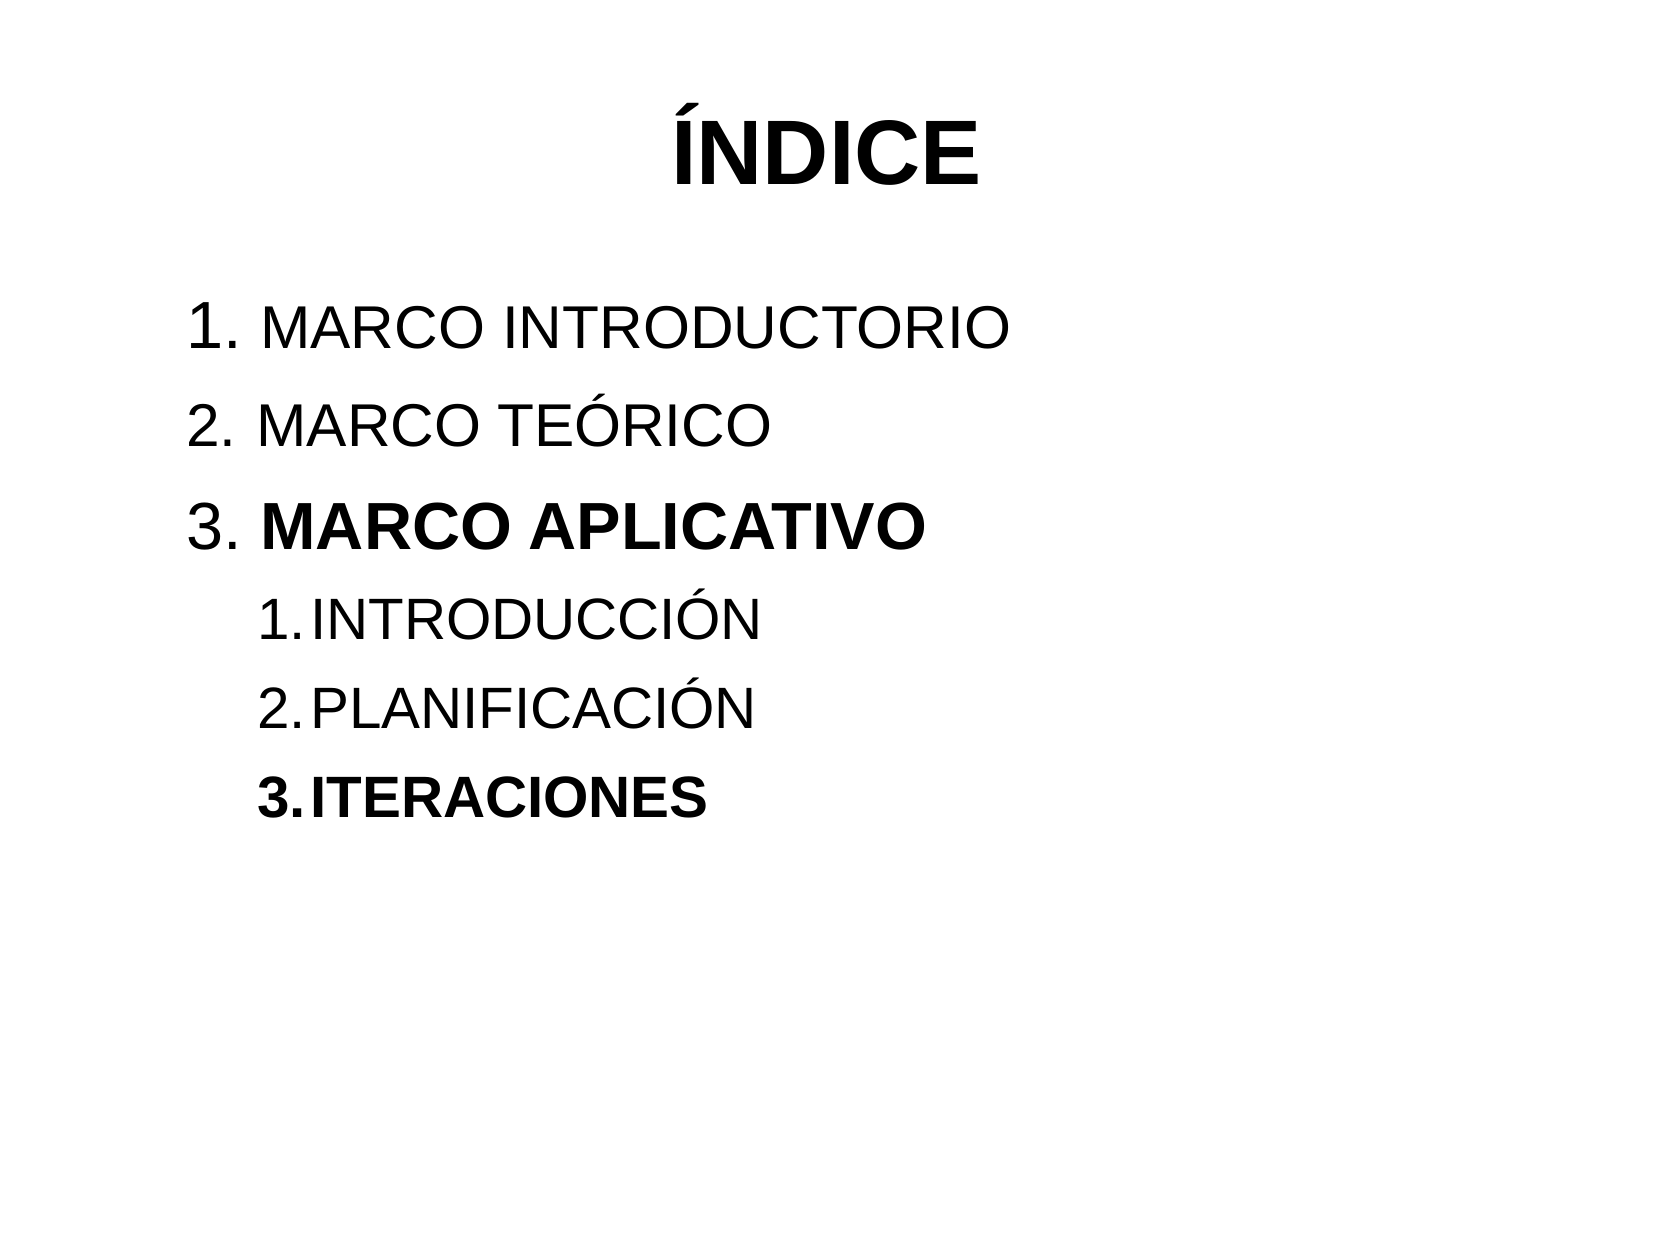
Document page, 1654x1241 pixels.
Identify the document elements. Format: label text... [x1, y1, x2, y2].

list MARCO INTRODUCTORIO MARCO TEÓRICO MARCO APLICATIVO INTRODUCCIÓN PLANIFICACIÓN ITERACIONES [168, 287, 1469, 1007]
title ÍNDICE [82, 49, 1571, 257]
